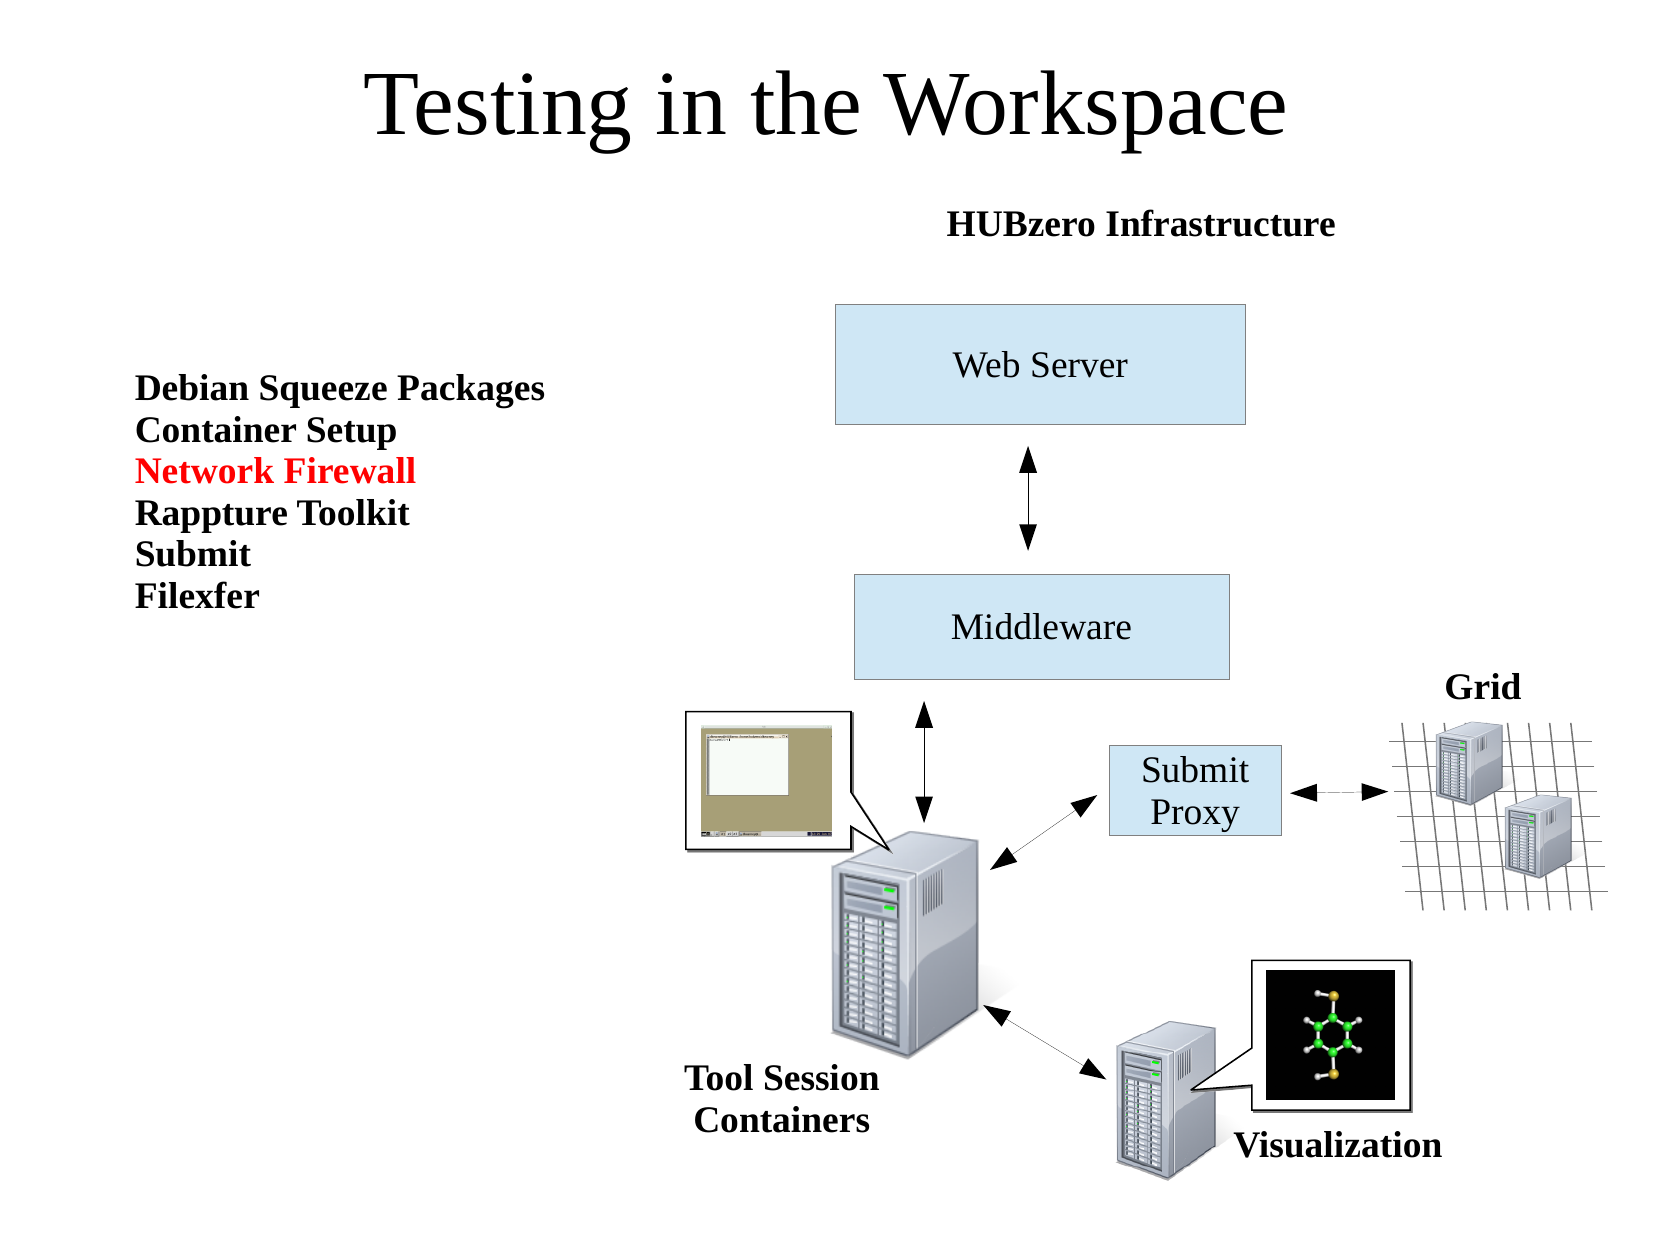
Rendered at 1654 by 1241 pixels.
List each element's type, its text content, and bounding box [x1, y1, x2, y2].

picture [701, 725, 832, 837]
text_box Visualization [1218, 1116, 1457, 1173]
text_box Tool Session Containers [669, 1050, 895, 1148]
picture [1097, 1015, 1255, 1186]
picture [1266, 970, 1395, 1100]
text_box Submit Proxy [1109, 745, 1282, 836]
text_box [685, 711, 890, 850]
title Testing in the Workspace [82, 52, 1571, 155]
text_box Grid [1429, 658, 1537, 715]
picture [804, 823, 1037, 1068]
text_box Web Server [835, 304, 1246, 425]
text_box Middleware [854, 574, 1230, 680]
text_box Debian Squeeze Packages Container Setup Network Firewall Rappture Toolkit Submit Filexfer [120, 360, 560, 624]
text_box [1190, 960, 1411, 1111]
picture [1423, 718, 1598, 882]
text_box HUBzero Infrastructure [931, 195, 1352, 252]
